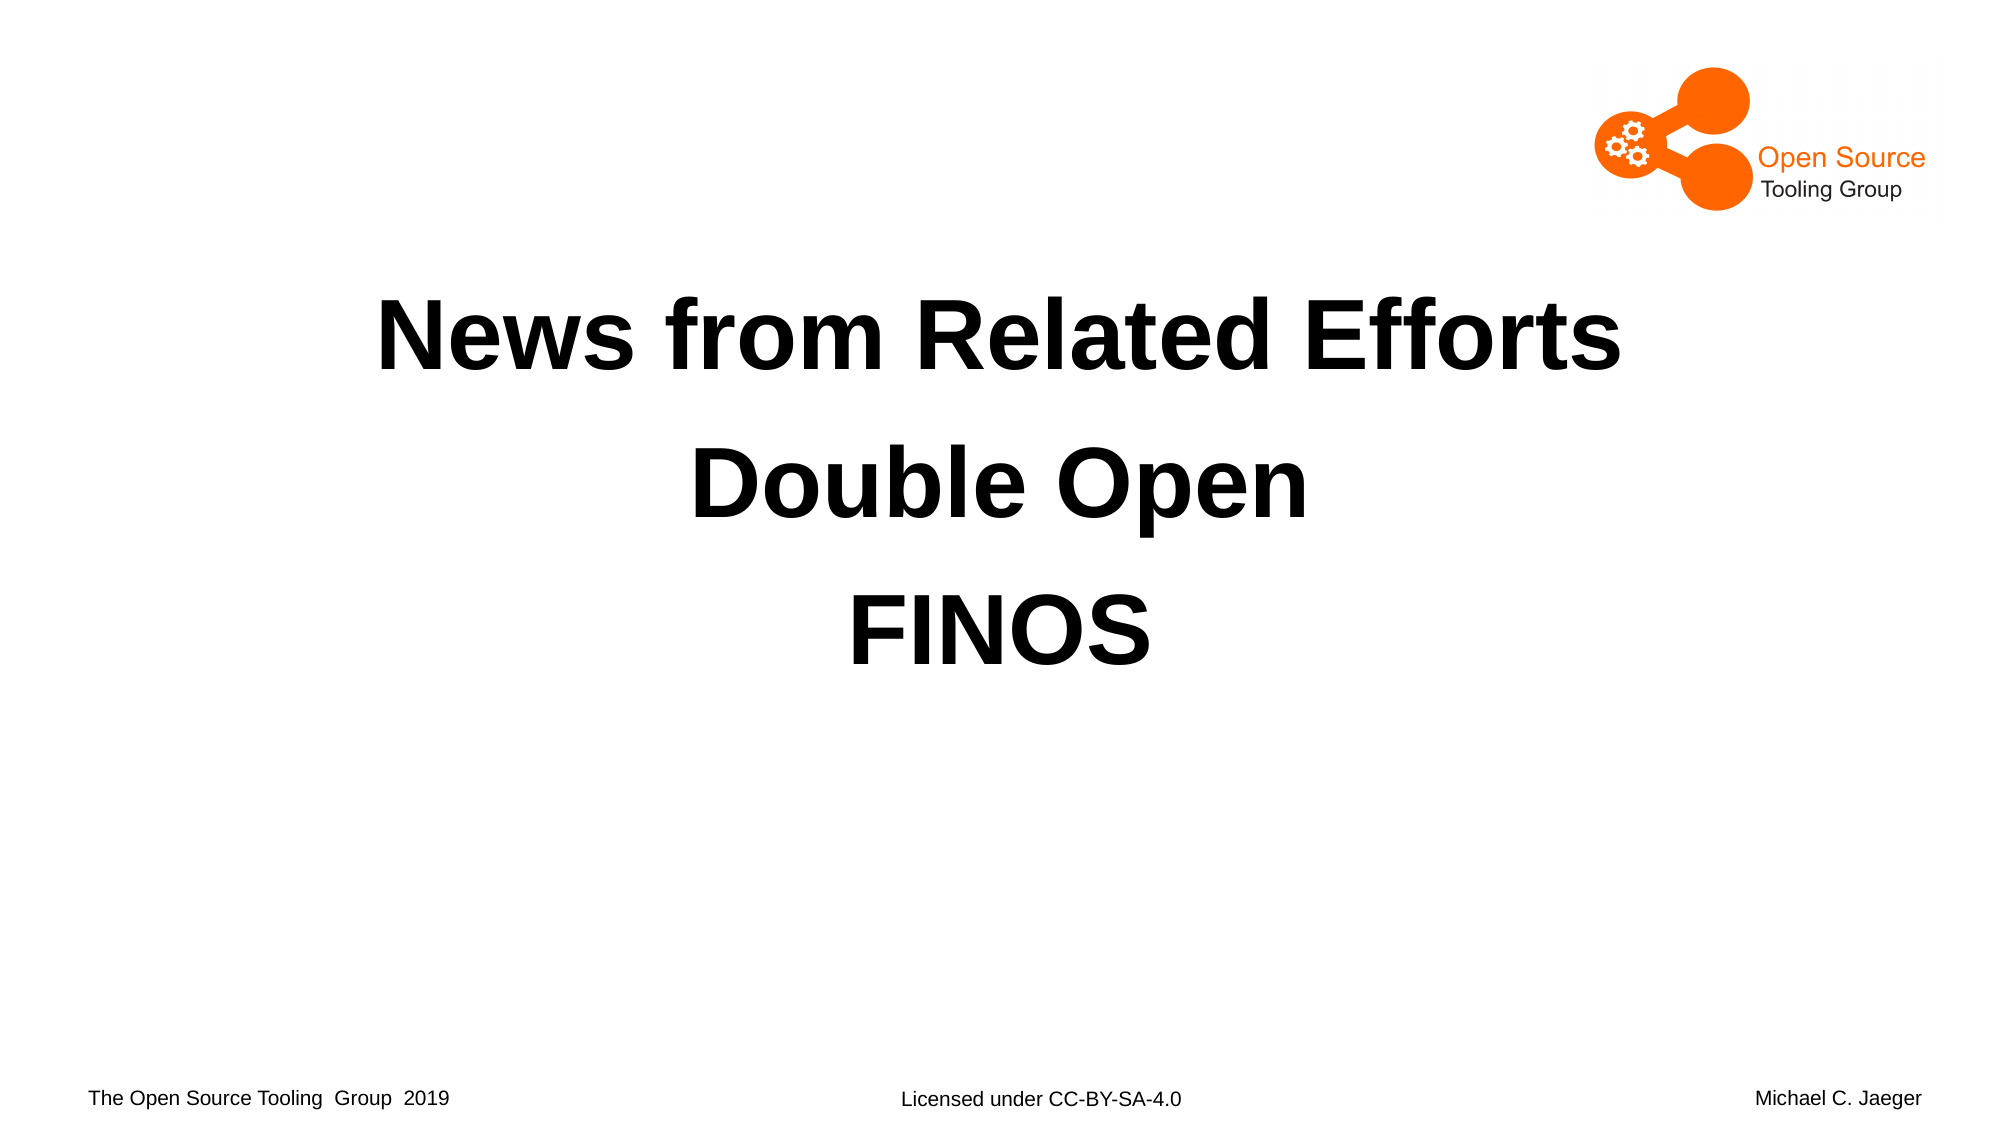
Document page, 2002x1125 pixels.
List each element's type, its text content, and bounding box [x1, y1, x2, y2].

subtitle News from Related Efforts Double Open FINOS [0, 0, 2001, 965]
